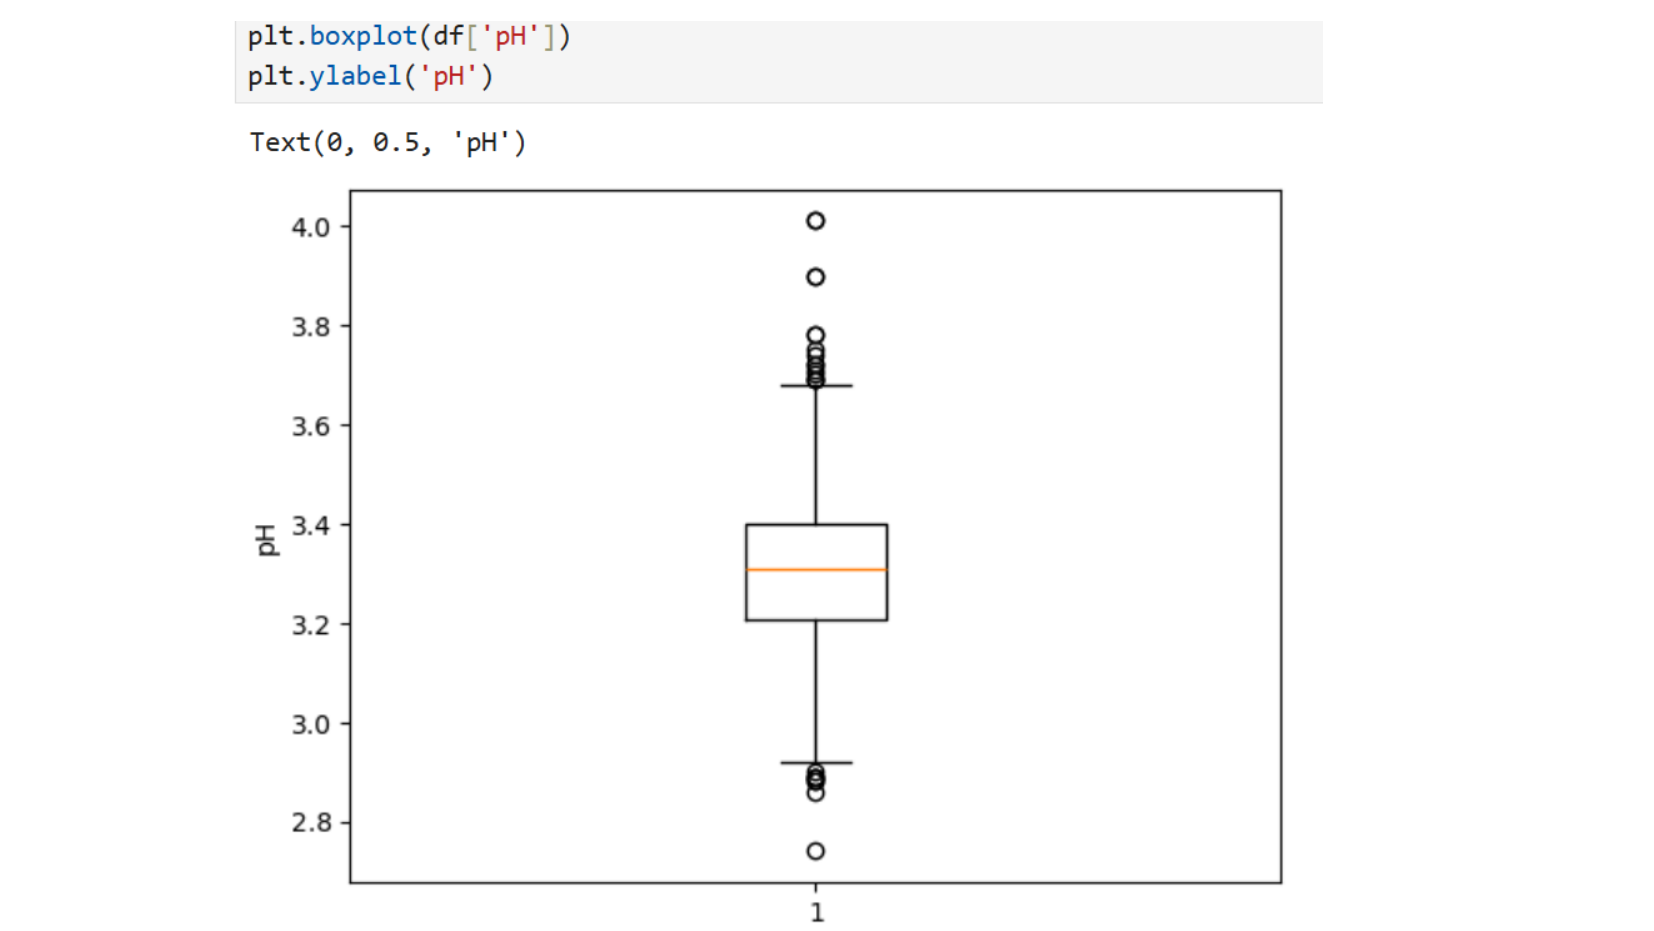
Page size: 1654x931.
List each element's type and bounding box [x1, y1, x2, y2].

picture [225, 21, 1323, 931]
